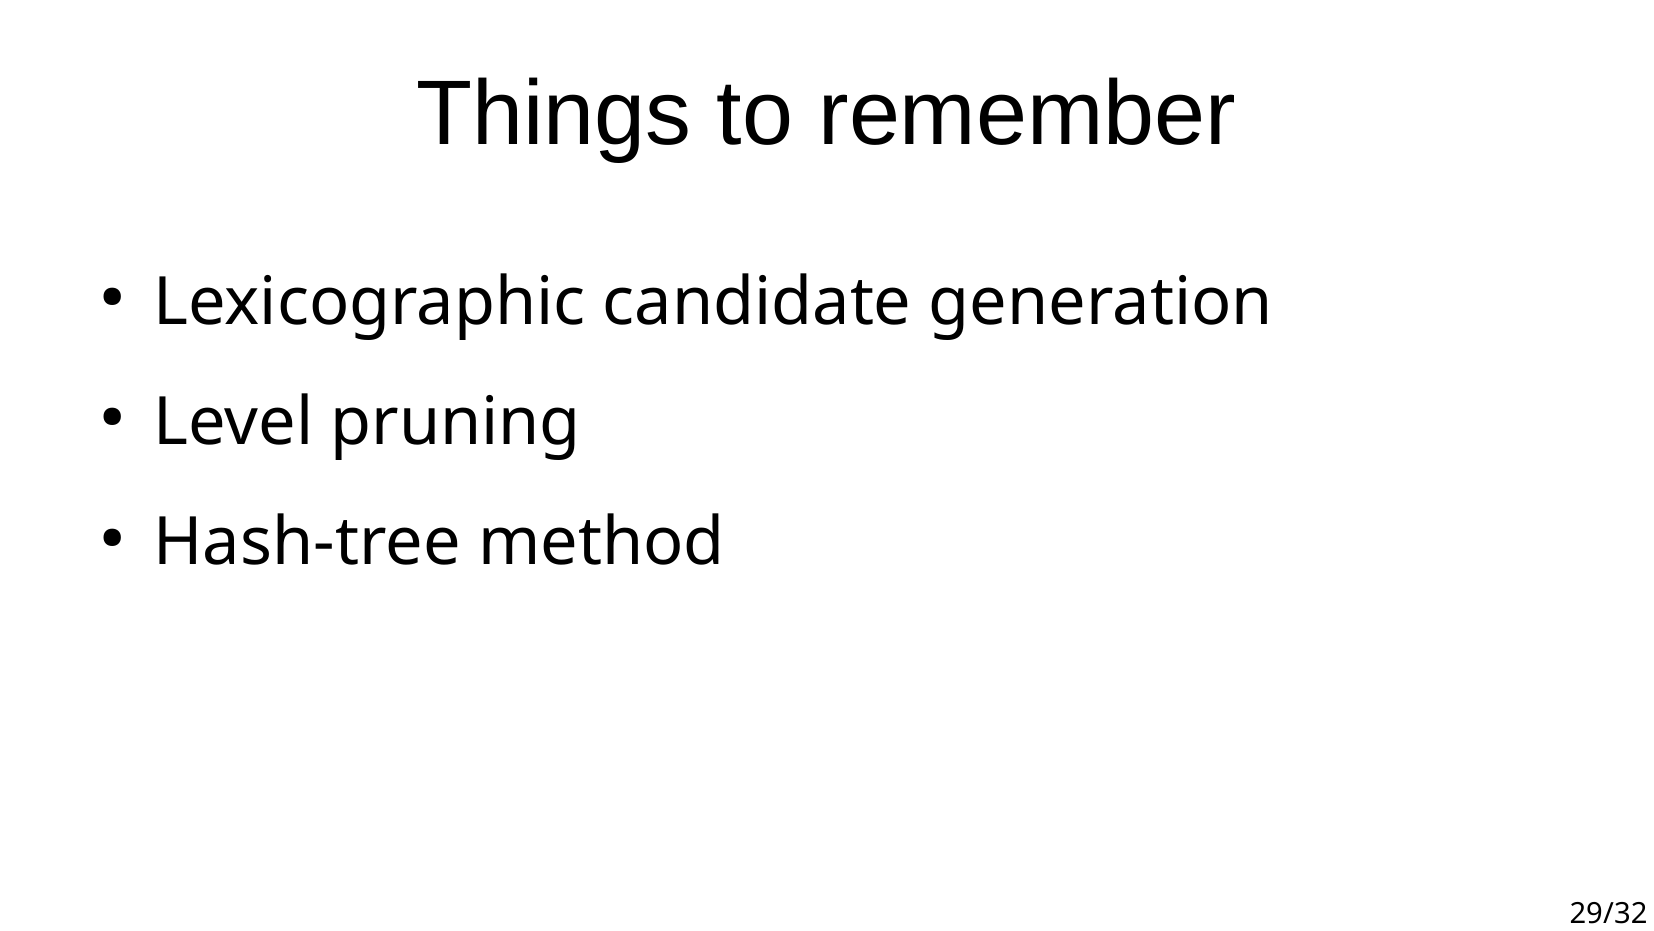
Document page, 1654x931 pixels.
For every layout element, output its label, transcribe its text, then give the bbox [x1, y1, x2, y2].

list Lexicographic candidate generation Level pruning Hash-tree method [82, 253, 1571, 793]
title Things to remember [82, 1, 1571, 226]
